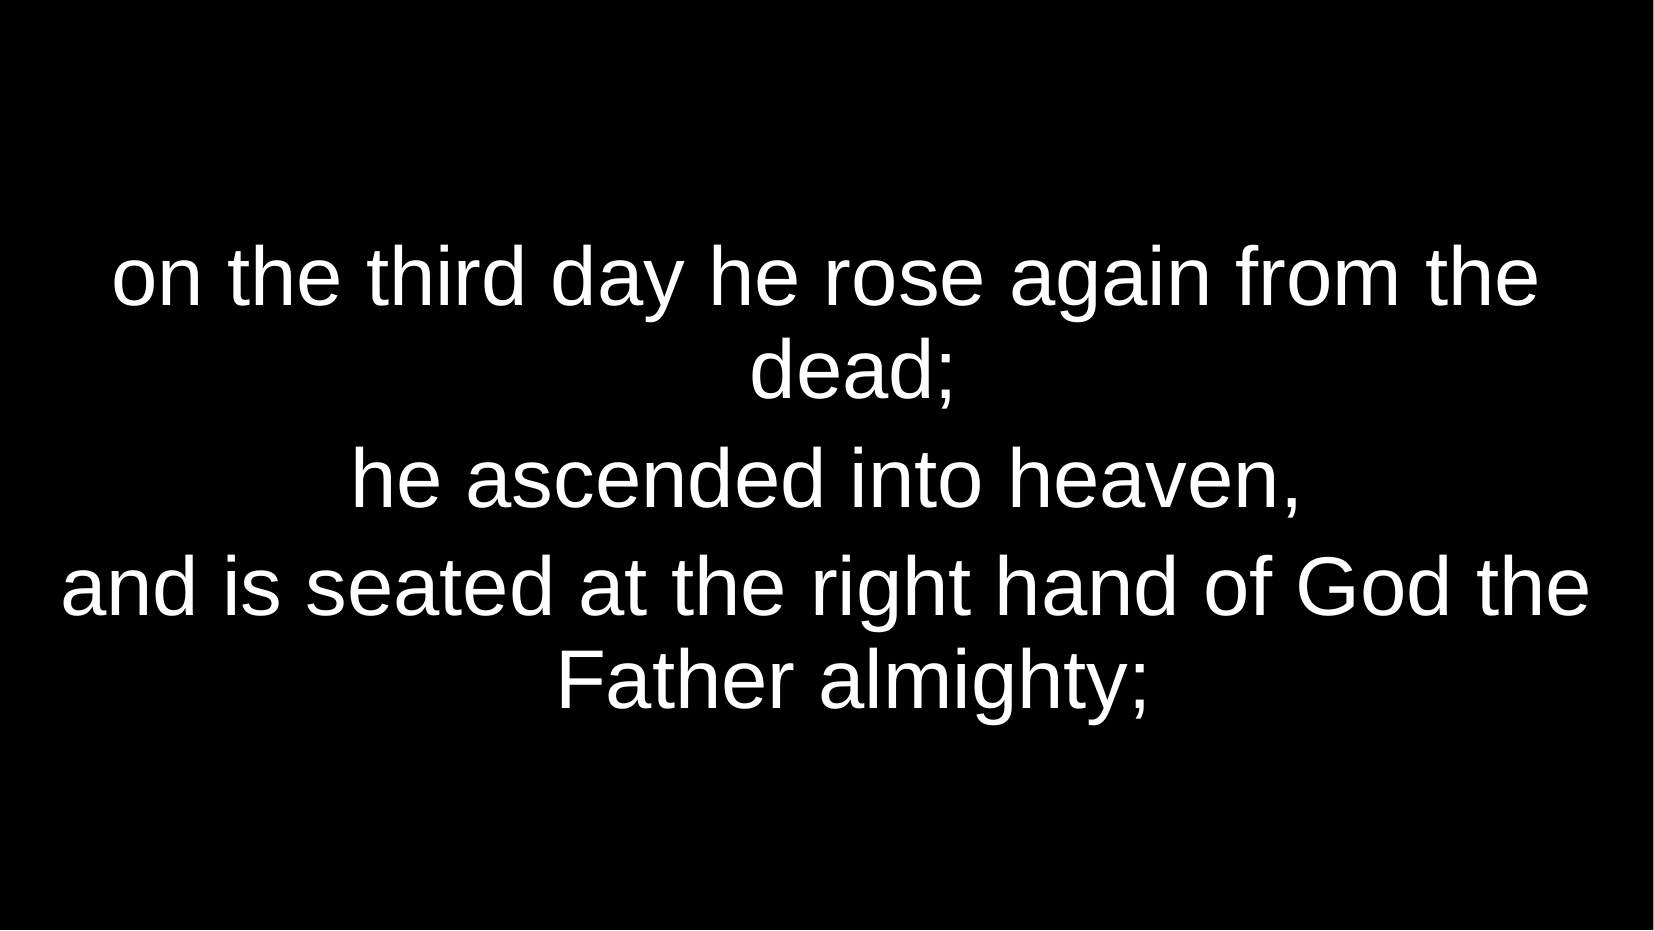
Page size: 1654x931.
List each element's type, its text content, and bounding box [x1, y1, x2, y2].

list on the third day he rose again from the dead; he ascended into heaven, and is seated at the right hand of God the Father almighty; [0, 230, 1654, 931]
